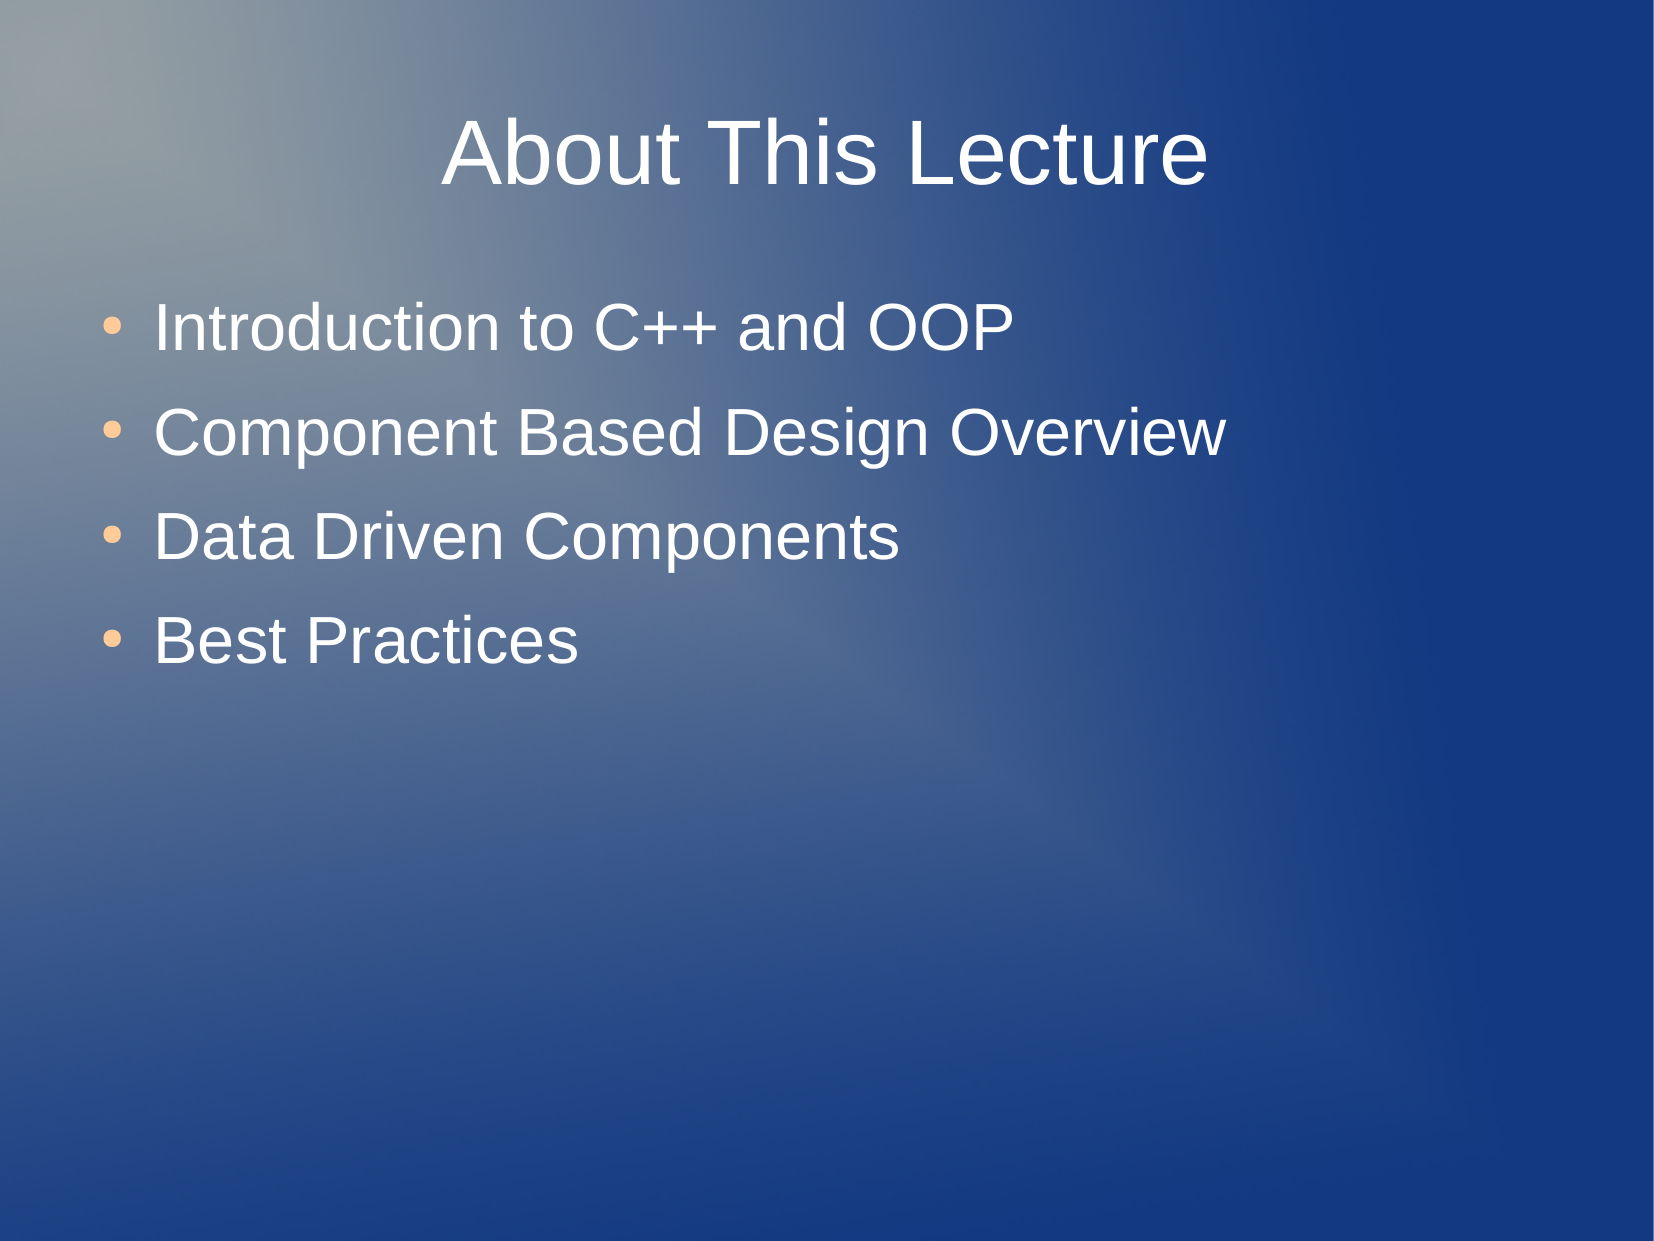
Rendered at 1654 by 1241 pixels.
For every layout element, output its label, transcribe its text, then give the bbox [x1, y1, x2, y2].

picture [0, 0, 1654, 1241]
title About This Lecture [82, 49, 1571, 257]
list Introduction to C++ and OOP Component Based Design Overview Data Driven Components Best Practices [82, 290, 1571, 1109]
